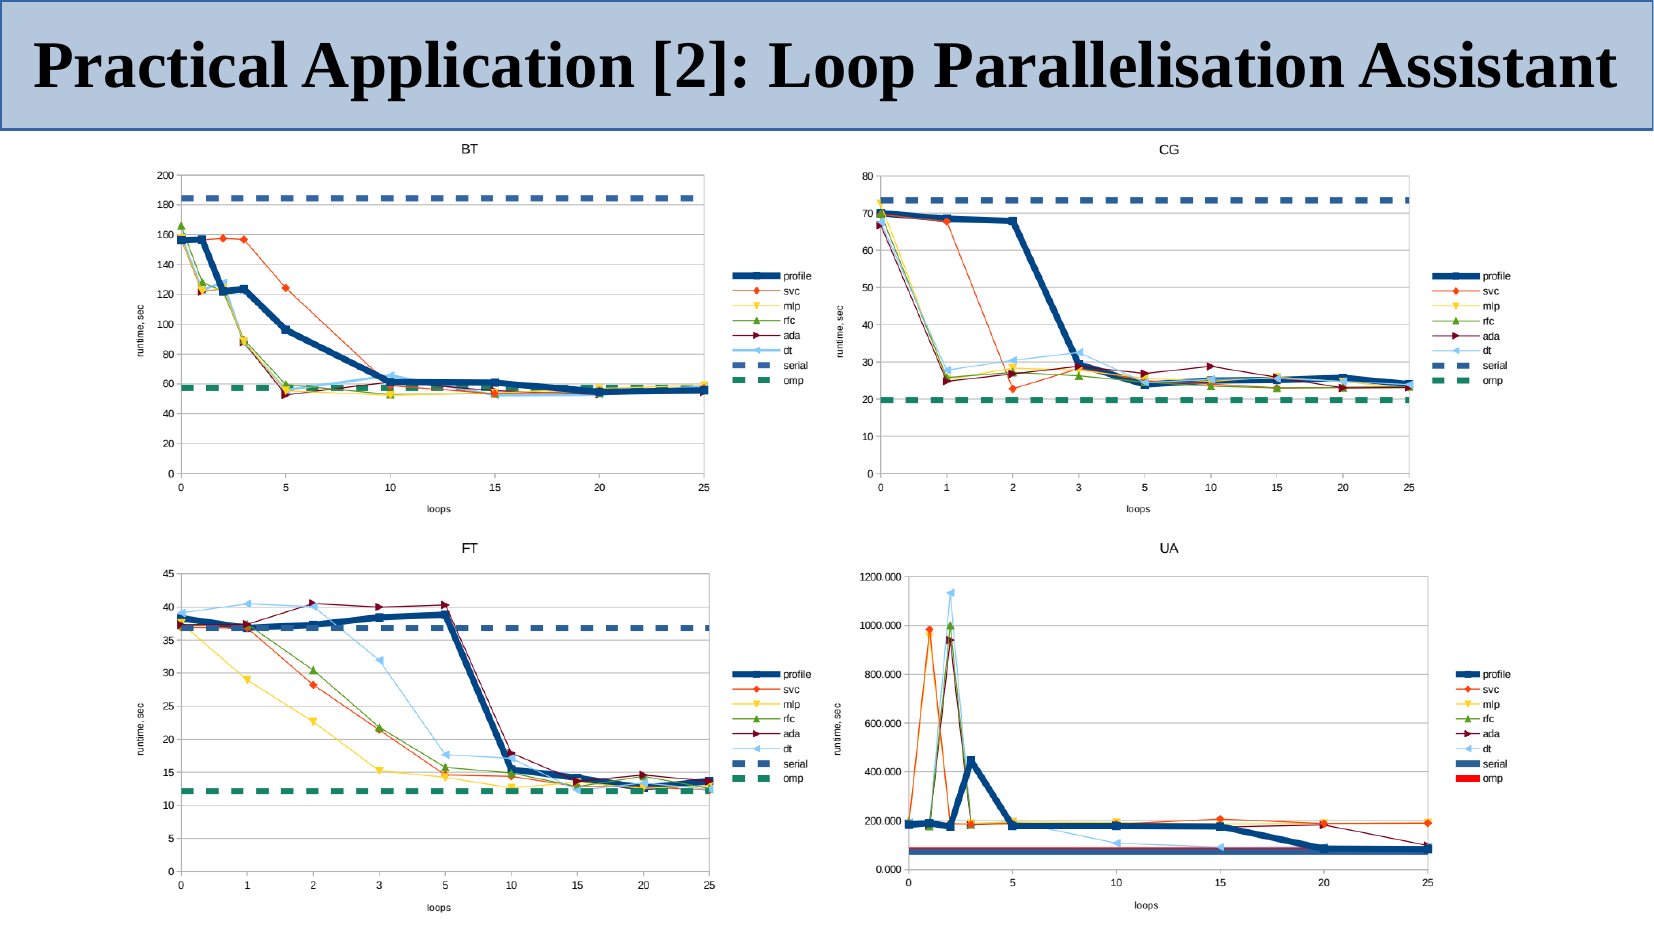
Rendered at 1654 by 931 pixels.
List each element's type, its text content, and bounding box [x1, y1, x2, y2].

title Practical Application [2]: Loop Parallelisation Assistant [0, 0, 1654, 130]
picture [118, 130, 1523, 931]
